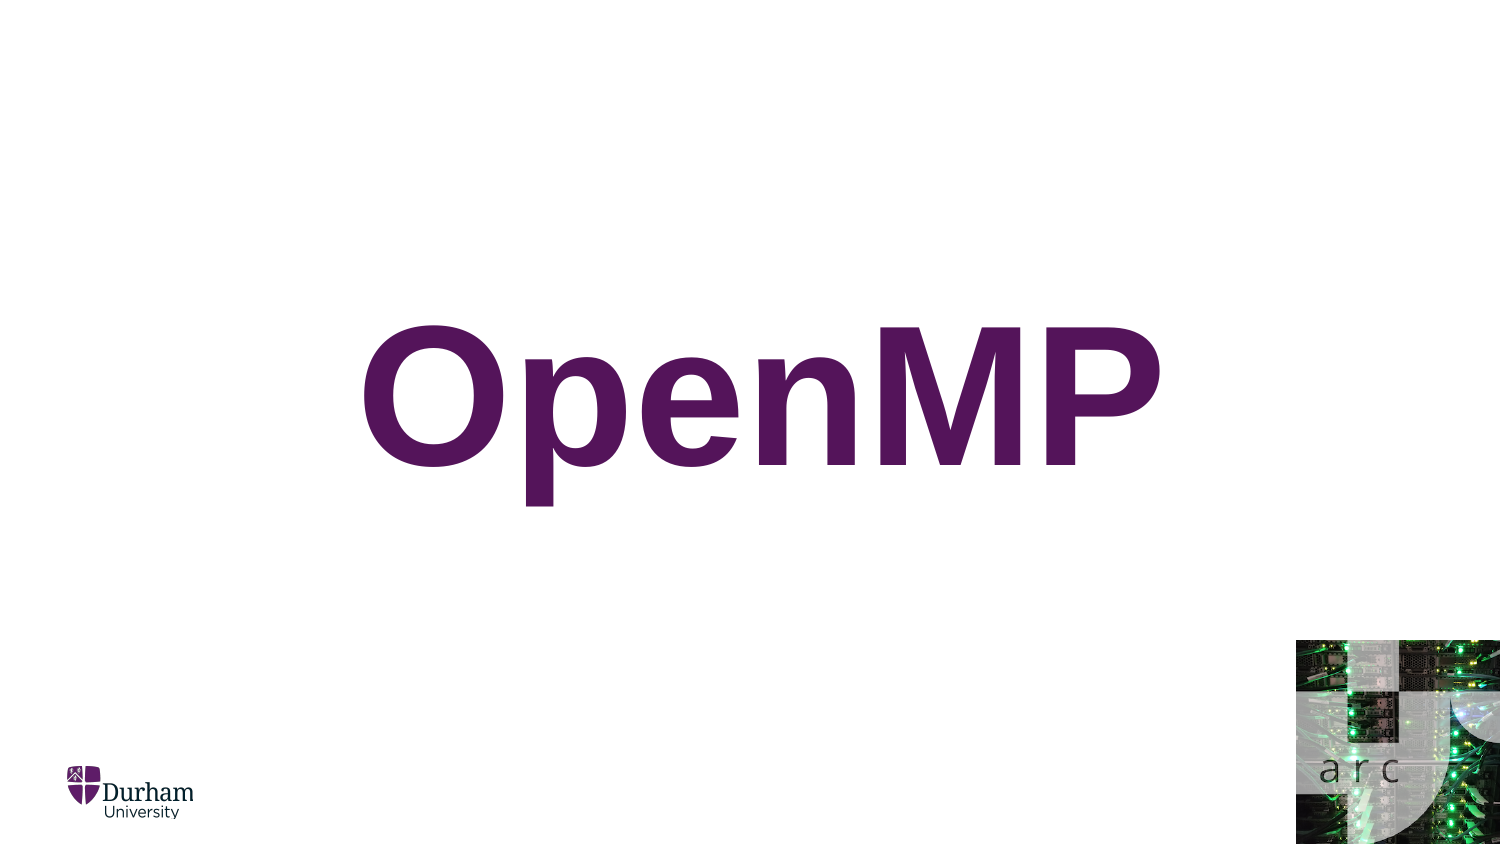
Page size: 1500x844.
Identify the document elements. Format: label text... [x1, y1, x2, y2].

picture [1296, 640, 1500, 844]
title OpenMP [356, 265, 1230, 411]
picture [67, 766, 193, 819]
